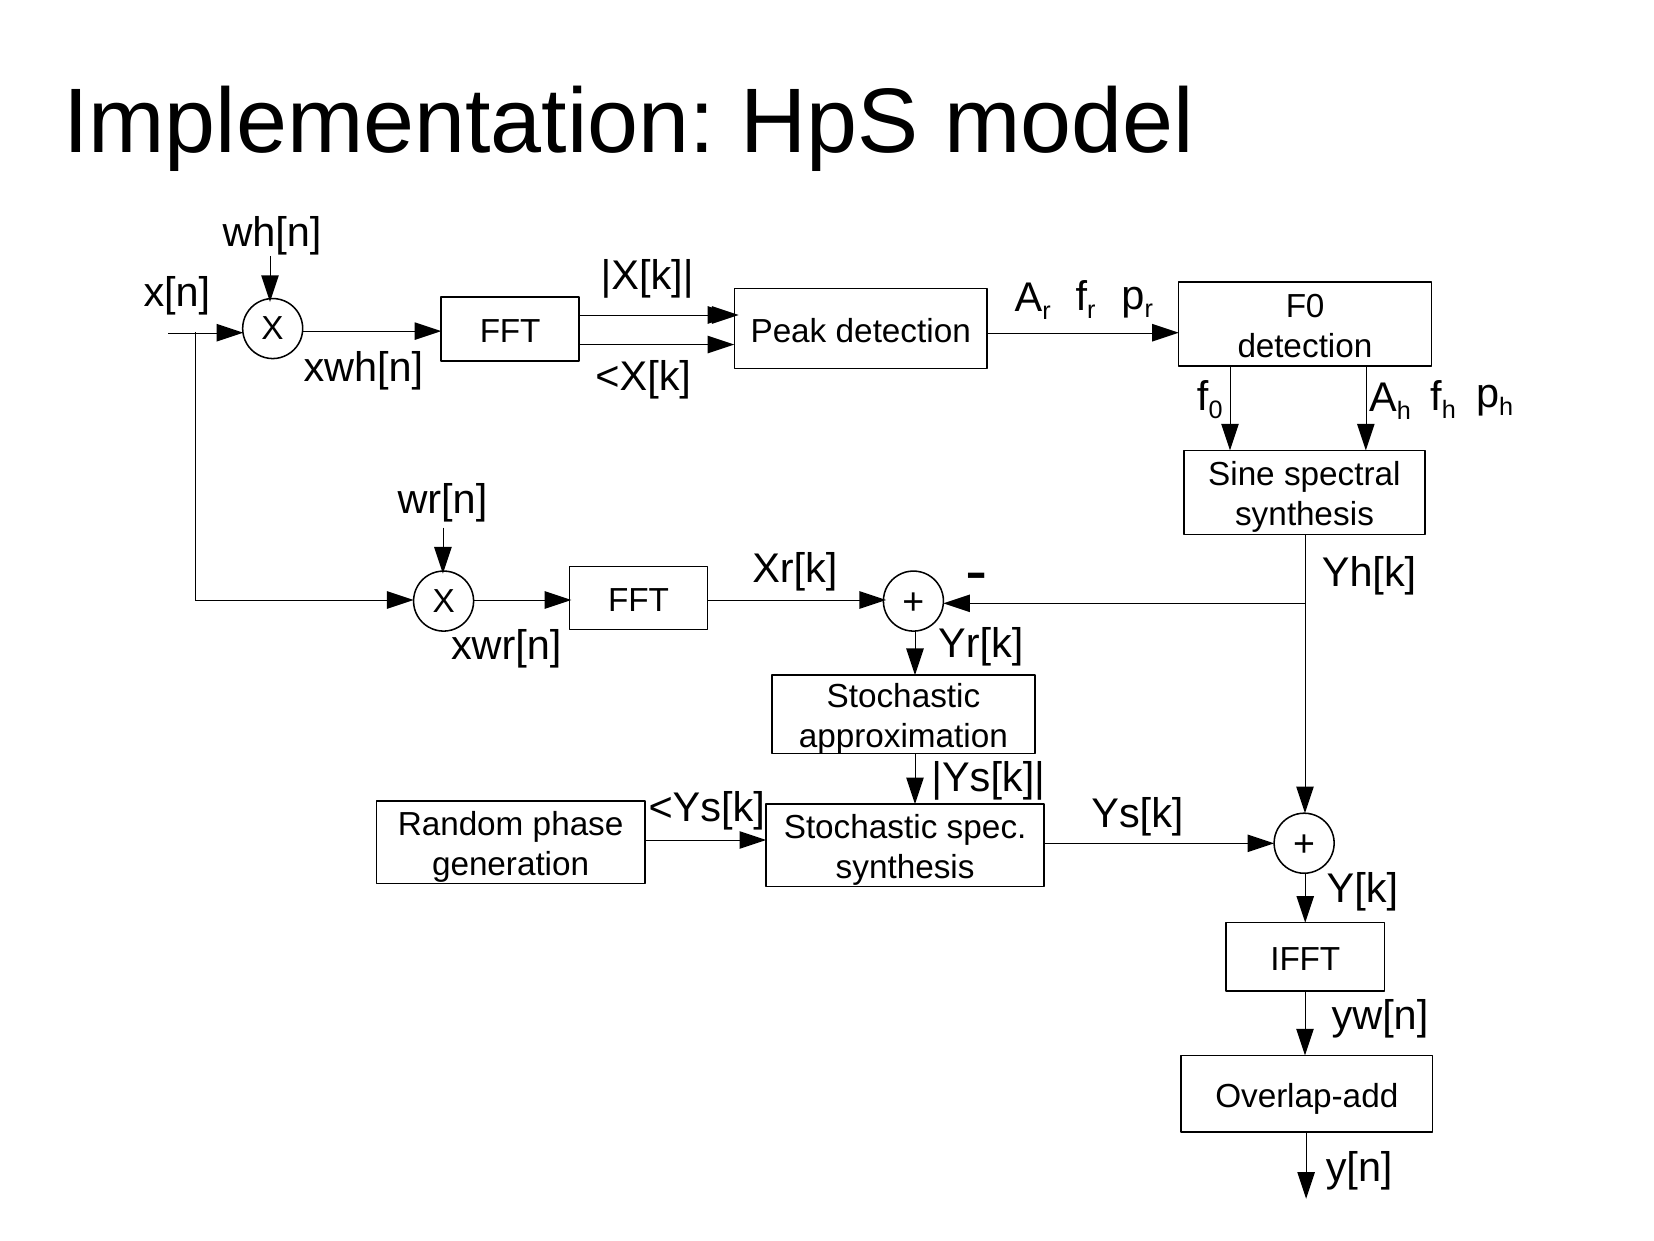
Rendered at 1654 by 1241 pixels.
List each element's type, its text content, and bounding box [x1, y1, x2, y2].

text_box IFFT [1225, 922, 1385, 992]
text_box X [413, 571, 474, 631]
text_box Peak detection [734, 288, 988, 369]
text_box yw[n] [1316, 984, 1470, 1048]
text_box Sine spectral synthesis [1184, 450, 1425, 535]
text_box pr [1106, 264, 1171, 333]
text_box F0 detection [1178, 281, 1432, 367]
text_box <X[k] [580, 345, 709, 408]
text_box fr [1060, 265, 1106, 333]
text_box + [1274, 813, 1335, 874]
text_box Stochastic approximation [772, 675, 1036, 754]
text_box Ar [999, 266, 1060, 333]
text_box f0 [1231, 365, 1241, 434]
text_box Xr[k] [737, 537, 867, 600]
text_box wr[n] [382, 468, 503, 532]
text_box f0 [1182, 365, 1230, 434]
text_box Stochastic spec. synthesis [766, 804, 1045, 887]
text_box Yh[k] [1307, 541, 1436, 605]
text_box Ah [1354, 366, 1366, 434]
text_box |Ys[k]| [916, 746, 1061, 810]
text_box wh[n] [207, 201, 337, 265]
title Implementation: HpS model [63, 16, 1552, 224]
text_box - [950, 526, 1032, 612]
text_box Ah [1367, 366, 1415, 434]
text_box Yr[k] [923, 612, 1052, 676]
text_box Overlap-add [1181, 1055, 1433, 1132]
text_box x[n] [128, 262, 229, 325]
text_box xwh[n] [288, 337, 439, 400]
text_box <Ys[k] [633, 776, 780, 840]
text_box xwr[n] [436, 614, 577, 678]
text_box X [242, 298, 303, 359]
text_box + [883, 571, 944, 632]
text_box fh [1415, 365, 1474, 434]
text_box y[n] [1311, 1136, 1434, 1199]
text_box ph [1461, 362, 1531, 430]
text_box Ys[k] [1076, 782, 1205, 845]
text_box Y[k] [1311, 857, 1439, 920]
text_box |X[k]| [585, 244, 712, 308]
text_box Random phase generation [376, 800, 646, 884]
text_box FFT [569, 566, 708, 630]
text_box FFT [441, 296, 580, 361]
